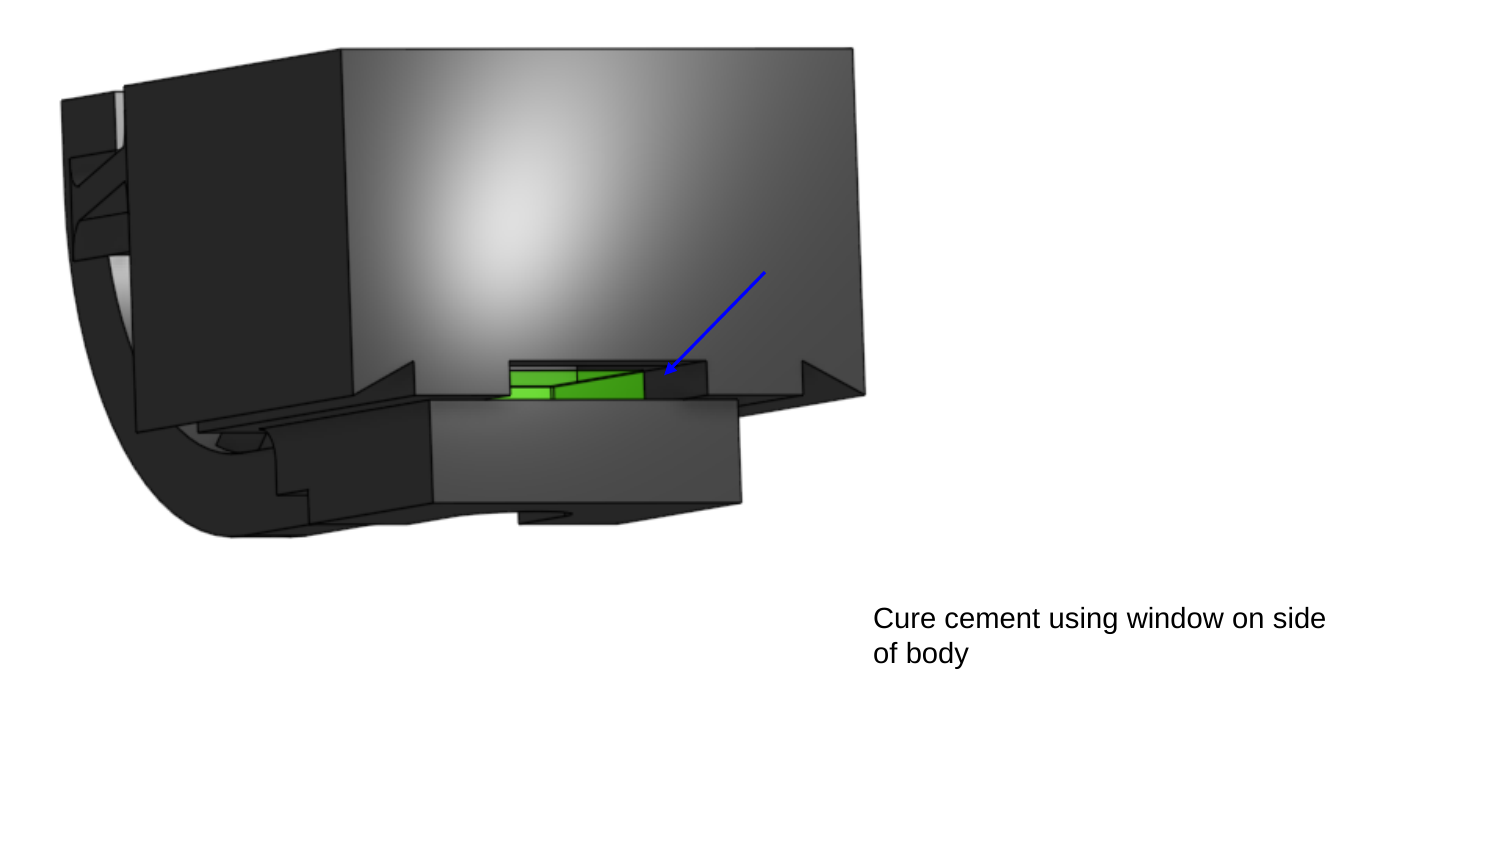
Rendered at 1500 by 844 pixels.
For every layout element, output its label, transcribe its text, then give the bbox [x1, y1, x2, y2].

text_box Cure cement using window on side of body [858, 584, 1347, 685]
picture [24, 24, 907, 572]
